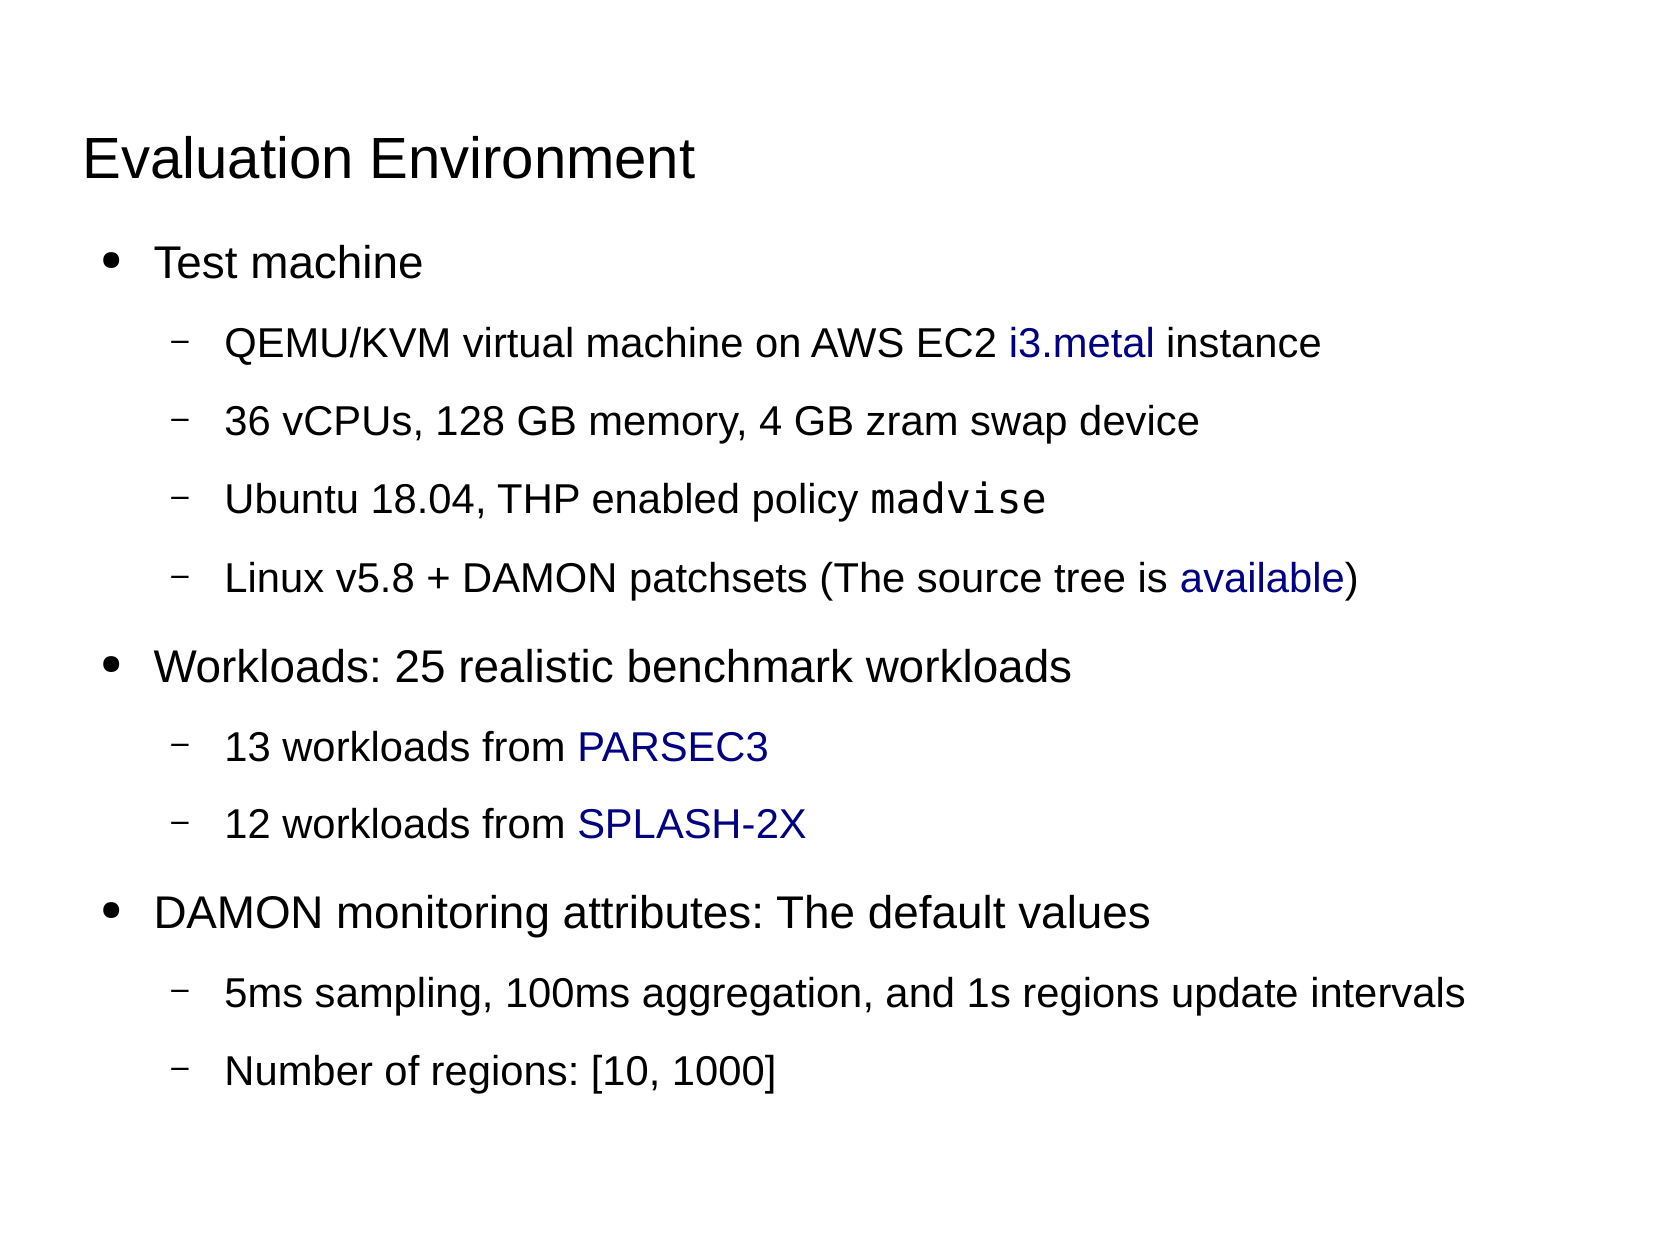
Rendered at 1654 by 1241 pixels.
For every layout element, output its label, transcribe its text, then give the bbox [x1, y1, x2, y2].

list Test machine QEMU/KVM virtual machine on AWS EC2 i3.metal instance 36 vCPUs, 128 GB memory, 4 GB zram swap device Ubuntu 18.04, THP enabled policy madvise Linux v5.8 + DAMON patchsets (The source tree is available) Workloads: 25 realistic benchmark workloads 13 workloads from PARSEC3 12 workloads from SPLASH-2X DAMON monitoring attributes: The default values 5ms sampling, 100ms aggregation, and 1s regions update intervals Number of regions: [10, 1000] [82, 236, 1571, 1111]
title Evaluation Environment [82, 108, 1571, 210]
